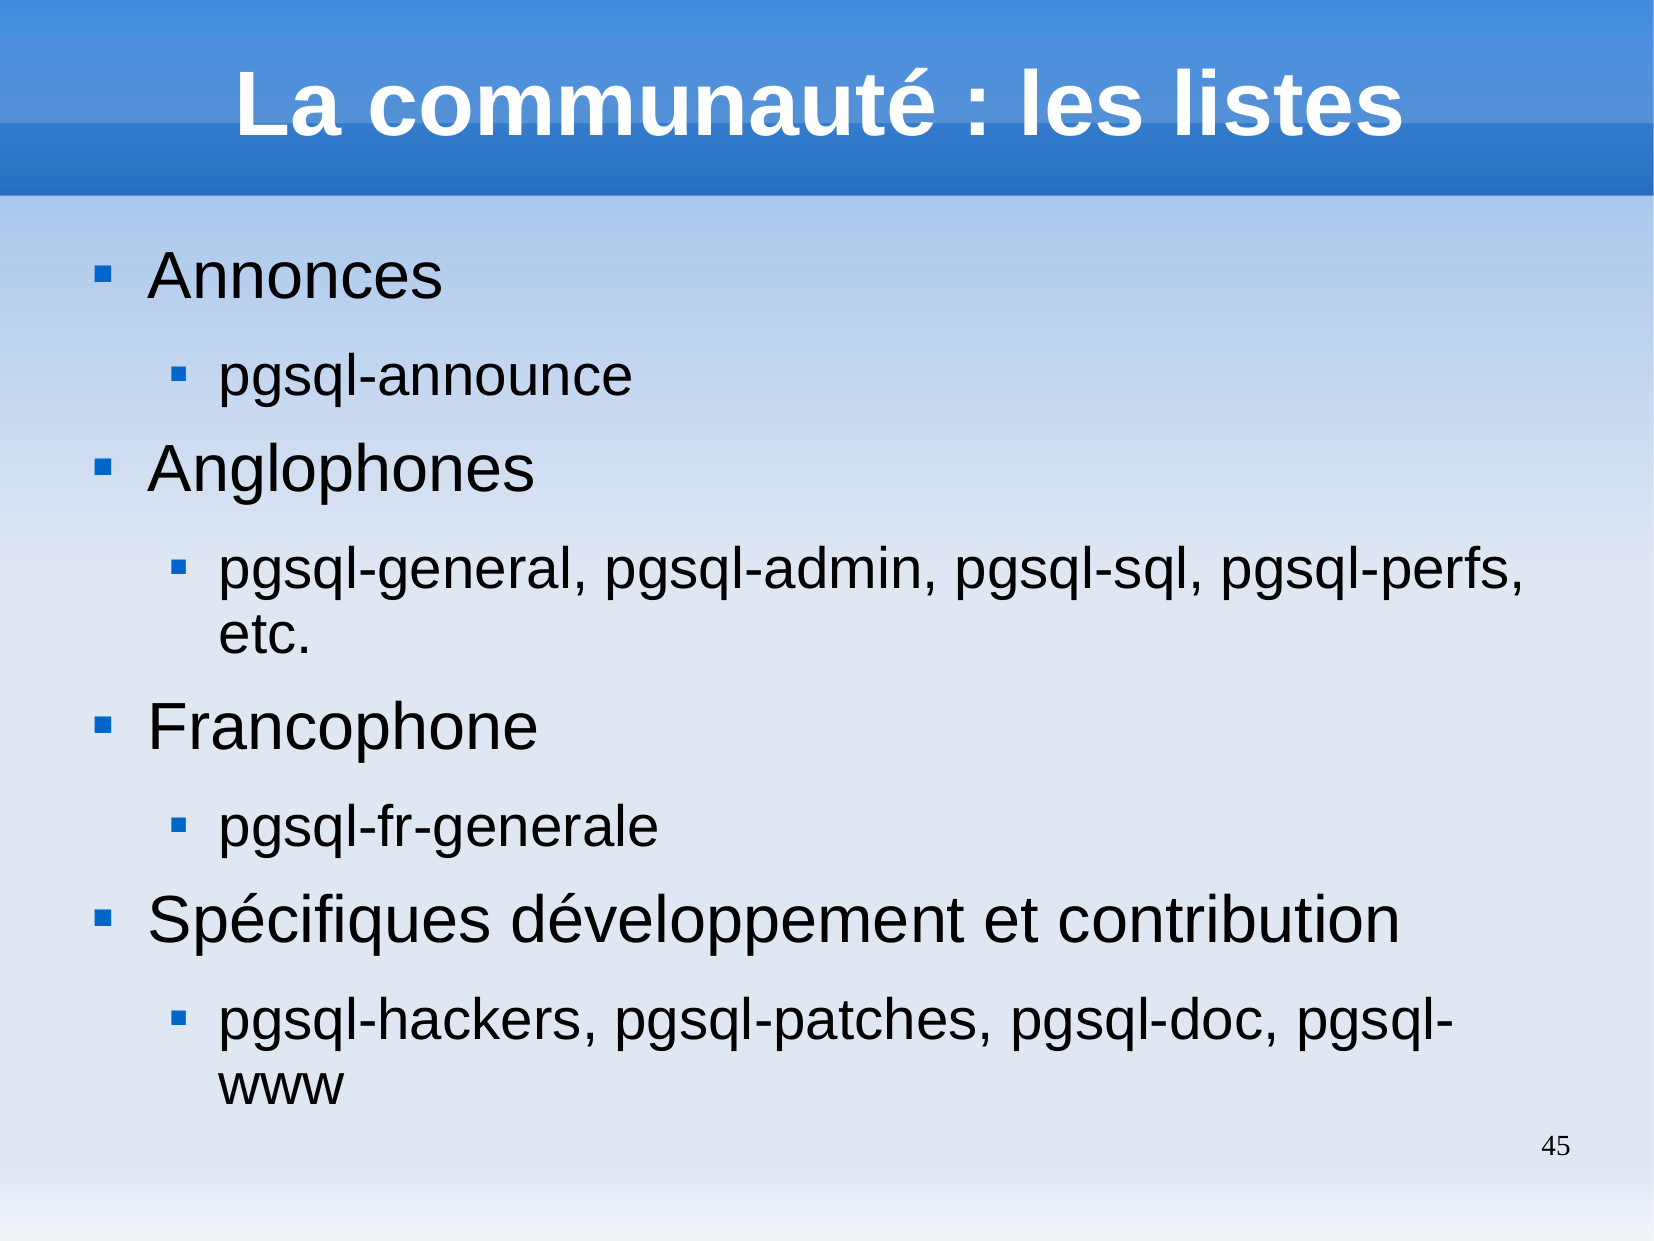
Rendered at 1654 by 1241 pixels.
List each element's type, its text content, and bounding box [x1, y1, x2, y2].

list Annonces pgsql-announce Anglophones pgsql-general, pgsql-admin, pgsql-sql, pgsql-perfs, etc. Francophone pgsql-fr-generale Spécifiques développement et contribution pgsql-hackers, pgsql-patches, pgsql-doc, pgsql-www [76, 238, 1565, 1117]
title La communauté : les listes [76, 0, 1565, 208]
picture [0, 0, 1654, 1241]
